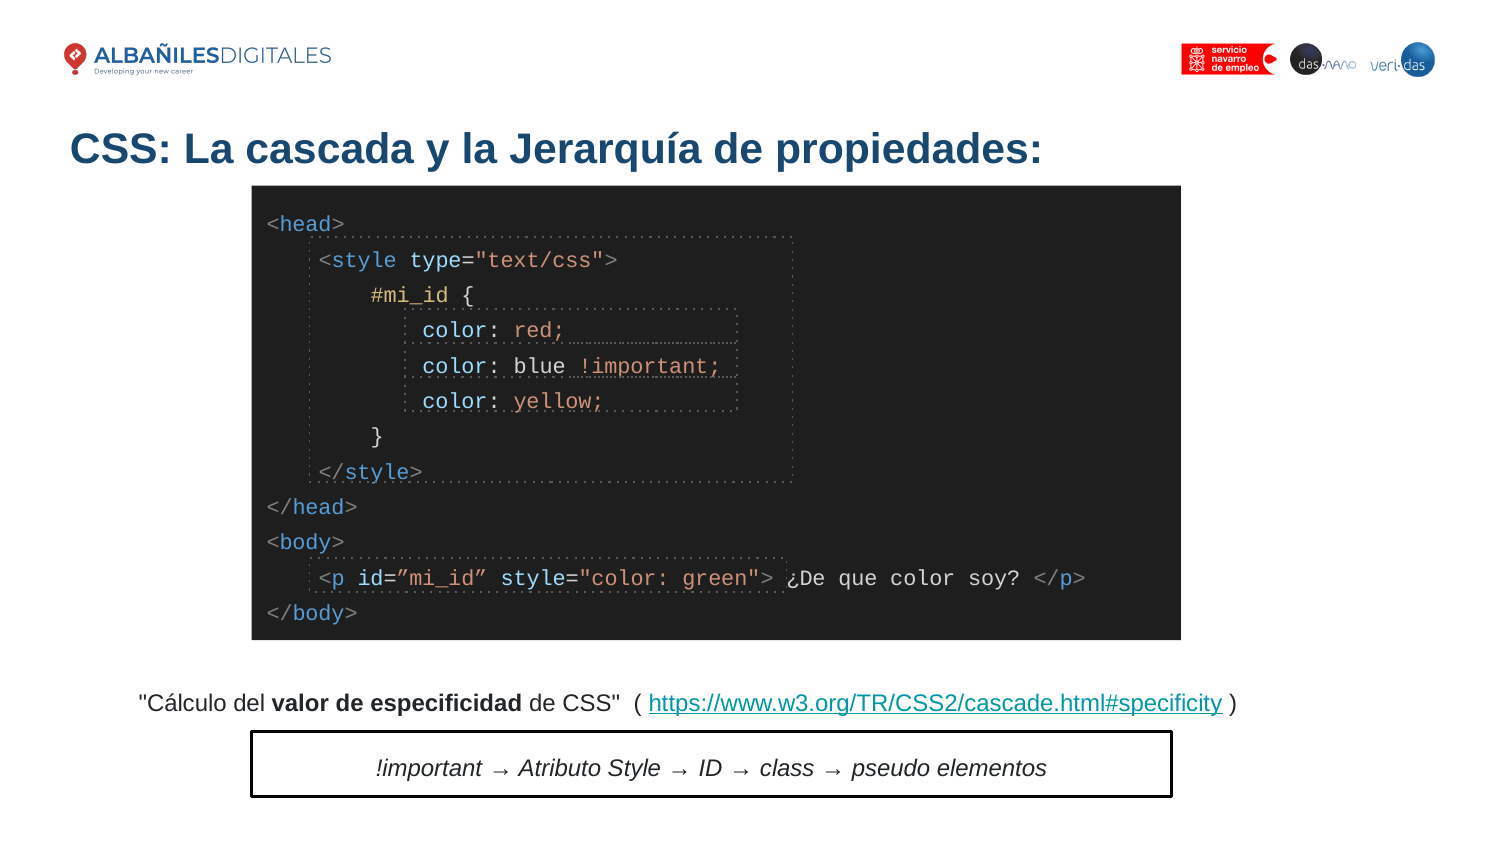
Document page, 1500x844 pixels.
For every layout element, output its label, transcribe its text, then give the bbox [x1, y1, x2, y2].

picture [64, 43, 332, 75]
text_box <head> <style type="text/css"> #mi_id { color: red; color: blue !important; color: yellow; } </style> </head> <body> <p id=”mi_id” style="color: green"> ¿De que color soy? </p> </body> [251, 185, 1181, 641]
text_box "Cálculo del valor de especificidad de CSS" ( https://www.w3.org/TR/CSS2/cascade.html#specificity ) [123, 672, 1310, 732]
picture [1370, 42, 1435, 77]
picture [1290, 43, 1356, 75]
text_box CSS: La cascada y la Jerarquía de propiedades: [69, 110, 1391, 172]
picture [1181, 43, 1277, 75]
text_box !important → Atributo Style → ID → class → pseudo elementos [251, 731, 1172, 797]
